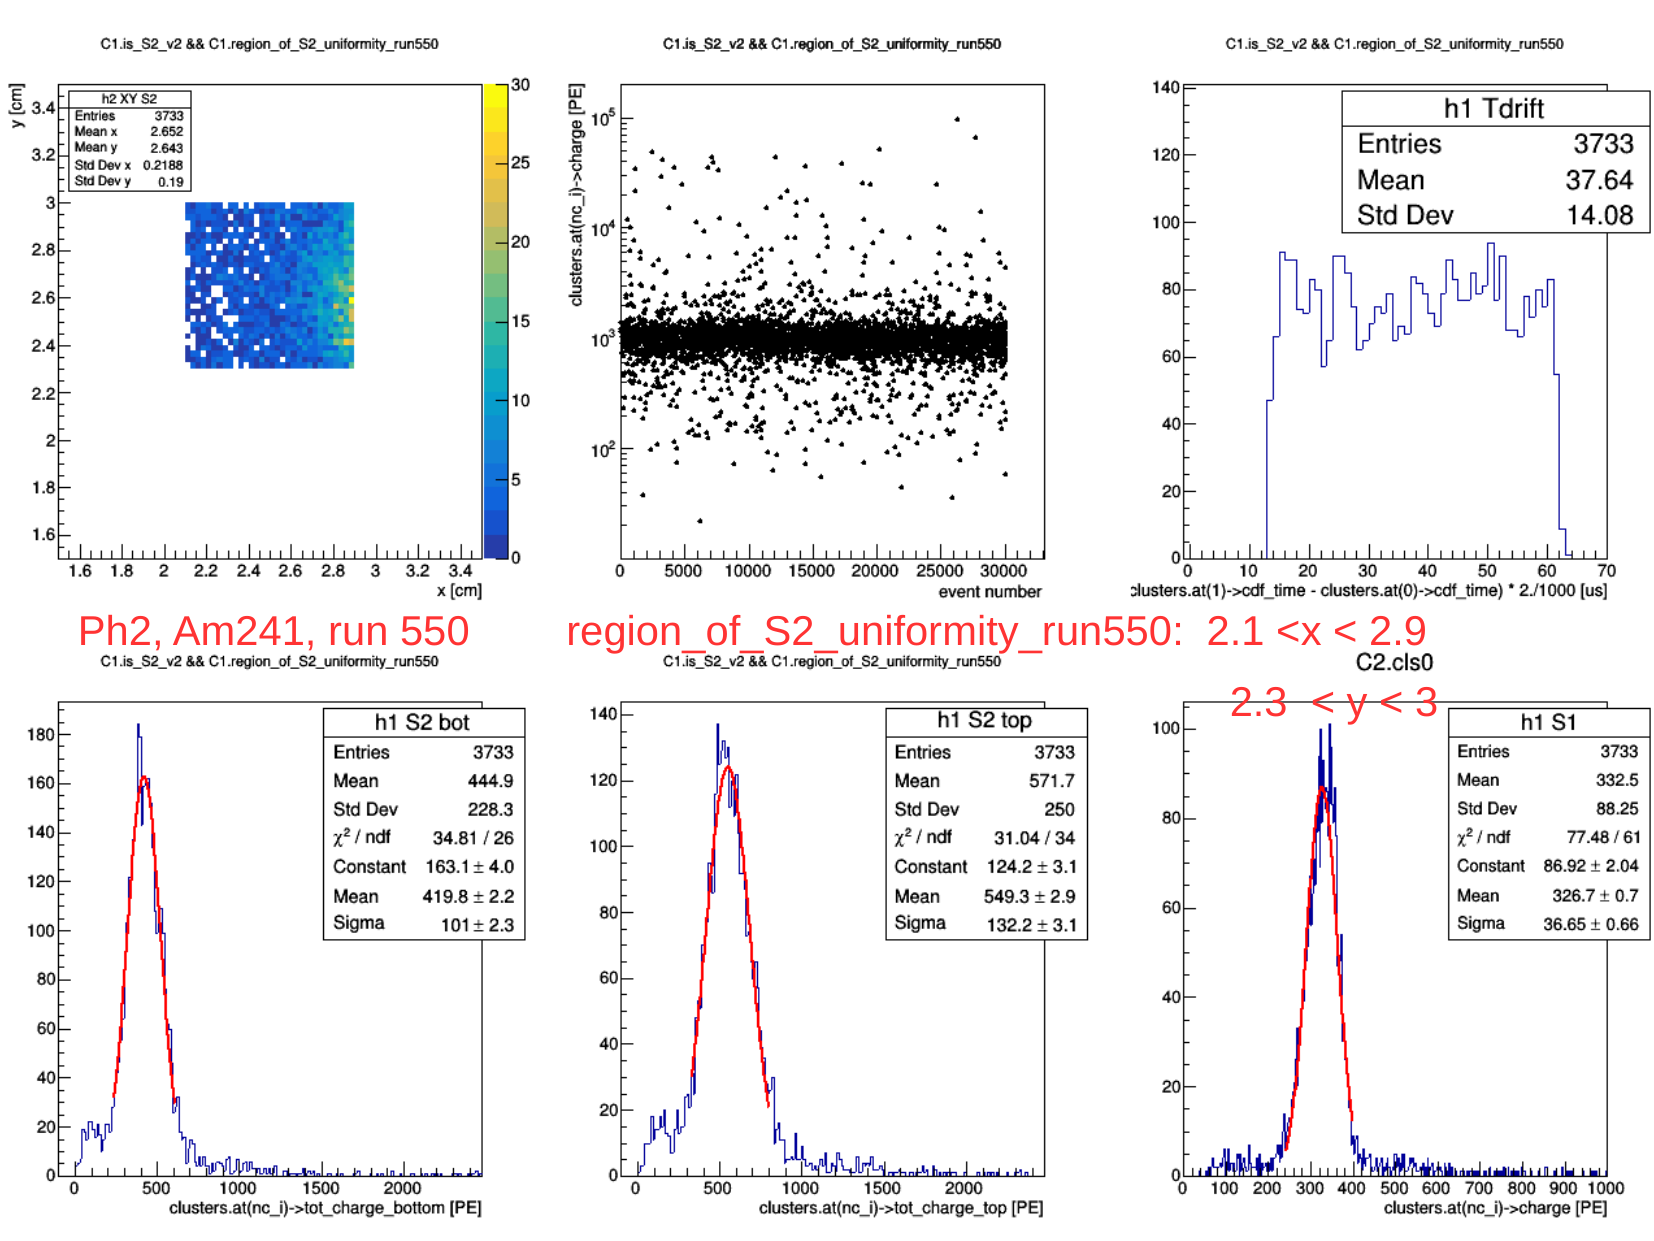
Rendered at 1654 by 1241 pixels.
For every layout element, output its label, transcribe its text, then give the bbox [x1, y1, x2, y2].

picture [6, 23, 1654, 600]
text_box Ph2, Am241, run 550 [0, 600, 540, 736]
text_box region_of_S2_uniformity_run550: 2.1 <x < 2.9 2.3 < y < 3 [540, 599, 1654, 736]
picture [6, 734, 1654, 1224]
